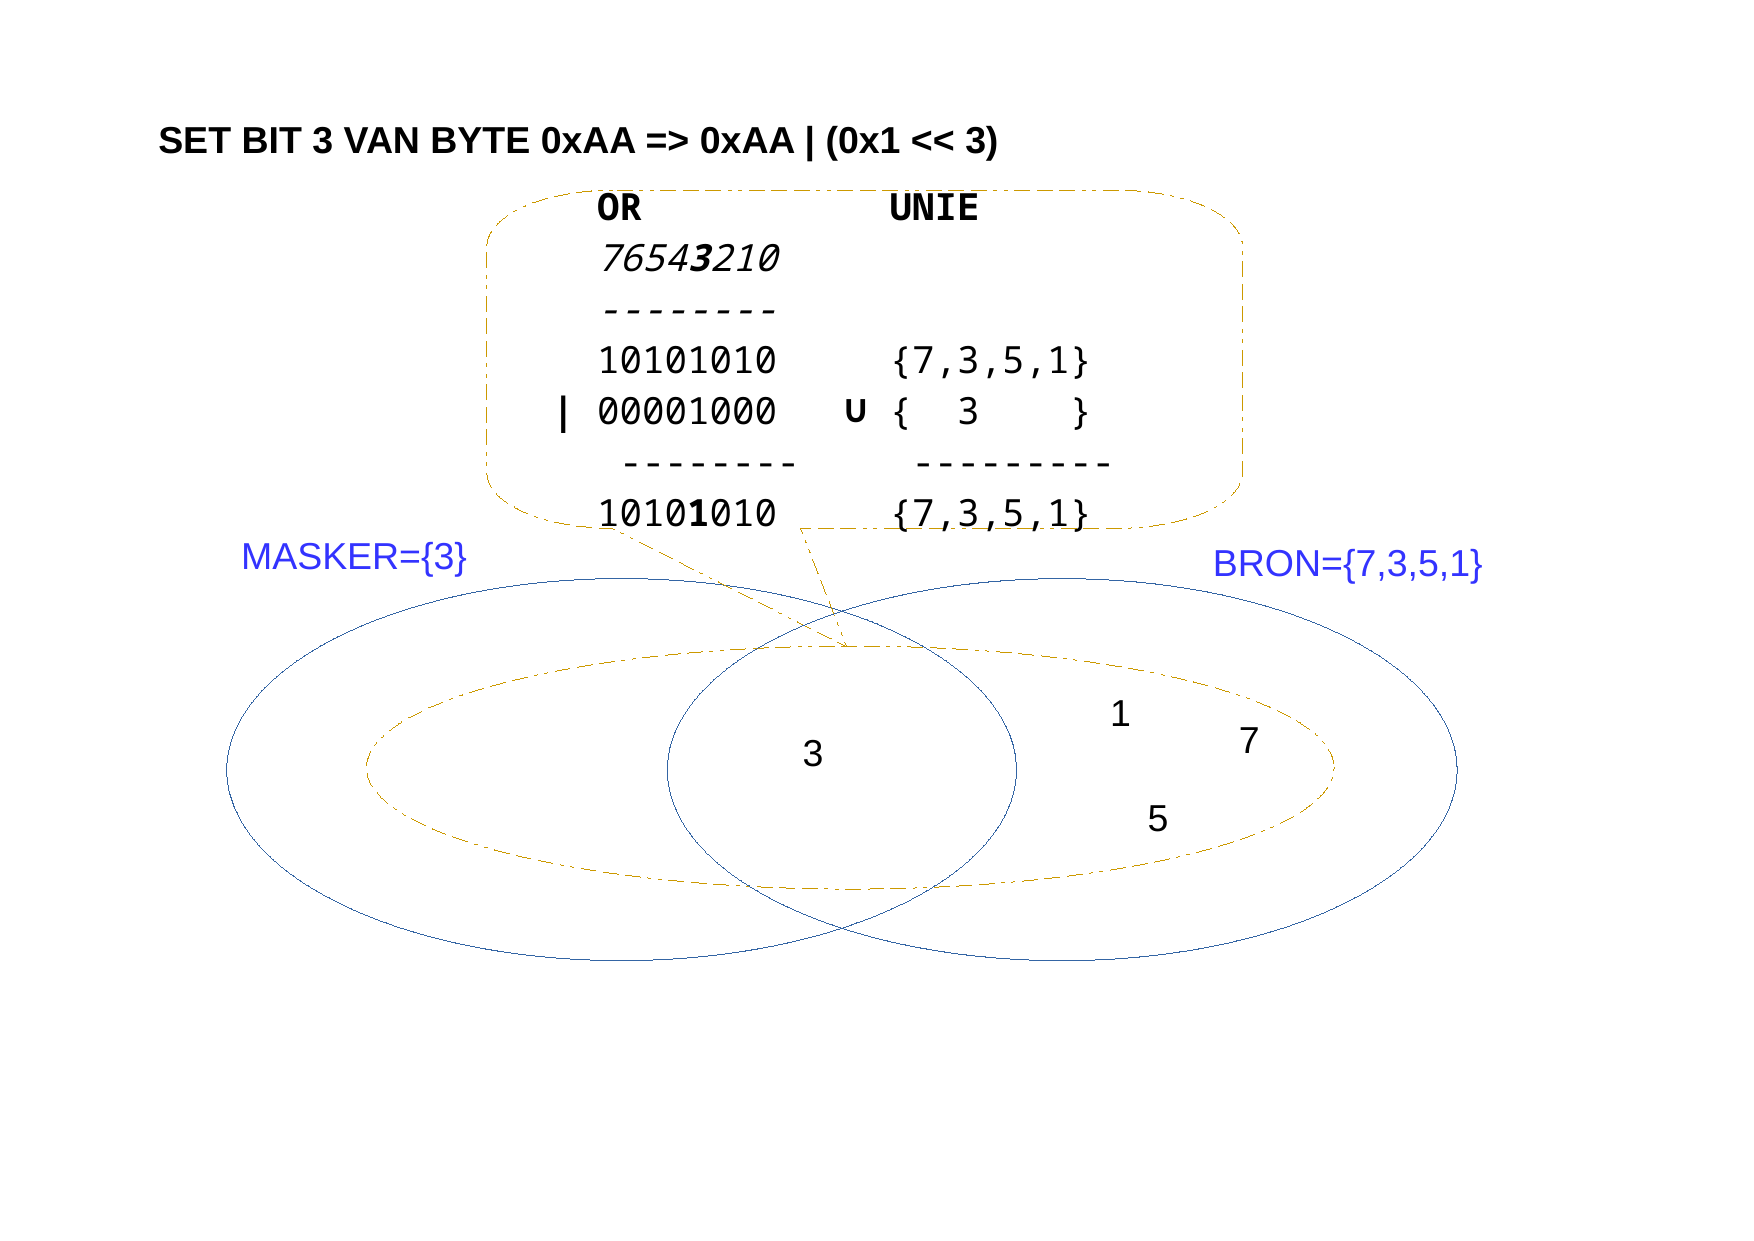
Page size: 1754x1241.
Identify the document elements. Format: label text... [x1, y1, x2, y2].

text_box BRON={7,3,5,1} [1198, 534, 1501, 623]
text_box 7 [1224, 712, 1315, 800]
text_box MASKER={3} [226, 528, 614, 628]
text_box 3 [787, 724, 878, 823]
text_box 5 [1132, 790, 1223, 879]
text_box 1 [1095, 685, 1186, 774]
text_box OR UNIE 76543210 -------- 10101010 {7,3,5,1} | 00001000 ∪ { 3 } -------- --------- 10101010 {7,3,5,1} [486, 194, 1243, 647]
text_box SET BIT 3 VAN BYTE 0xAA => 0xAA | (0x1 << 3) [143, 111, 1164, 211]
